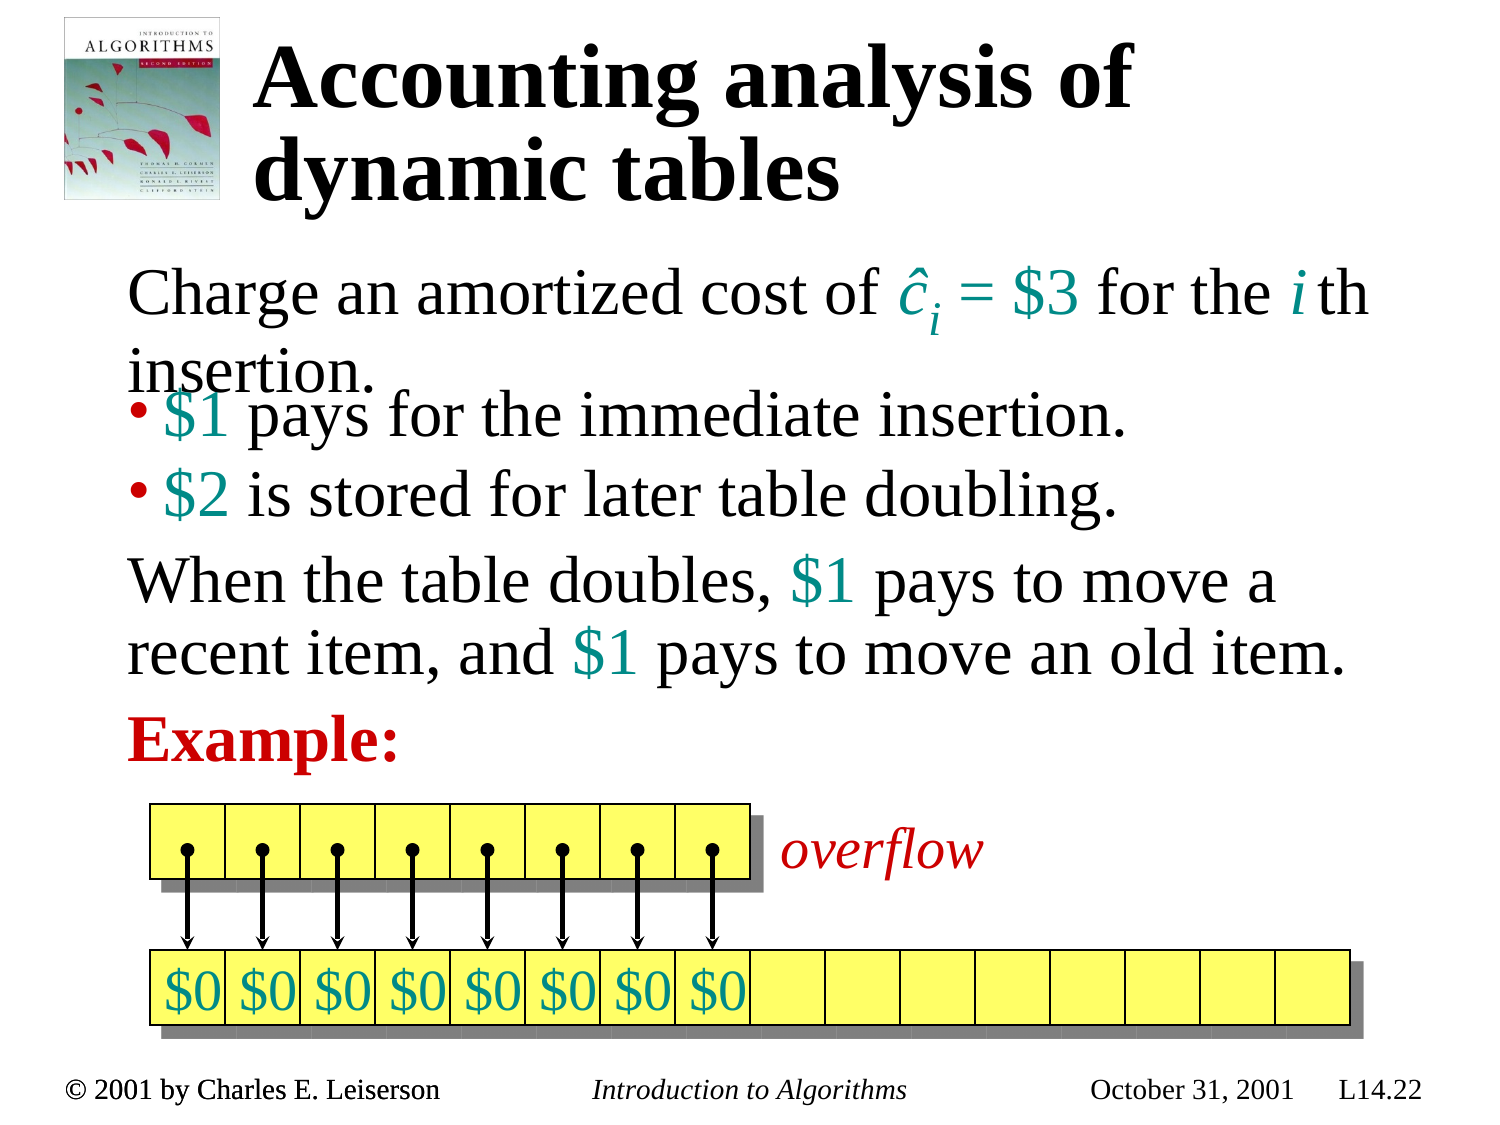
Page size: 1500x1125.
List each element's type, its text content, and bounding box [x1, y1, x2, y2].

text_box $0 [150, 950, 225, 1026]
picture [64, 17, 220, 200]
text_box $0 [450, 950, 525, 1026]
text_box October 31, 2001 L14.<number> [982, 1062, 1438, 1113]
text_box $0 [525, 950, 600, 1026]
text_box $1 pays for the immediate insertion. $2 is stored for later table doubling. [112, 362, 1146, 537]
text_box $0 [375, 950, 450, 1026]
text_box $0 [300, 950, 375, 1026]
text_box $0 [225, 950, 300, 1026]
text_box When the table doubles, $1 pays to move a recent item, and $1 pays to move an old item. [112, 537, 1365, 697]
text_box Charge an amortized cost of ĉi = $3 for the i th insertion. [112, 224, 1390, 415]
text_box Introduction to Algorithms [577, 1062, 923, 1113]
text_box [750, 950, 1351, 1026]
text_box [150, 803, 751, 879]
text_box $0 [600, 950, 675, 1026]
text_box overflow [766, 802, 1000, 888]
text_box $0 [675, 950, 750, 1026]
title Accounting analysis of dynamic tables [237, 24, 1475, 213]
text_box Example: [112, 697, 417, 783]
